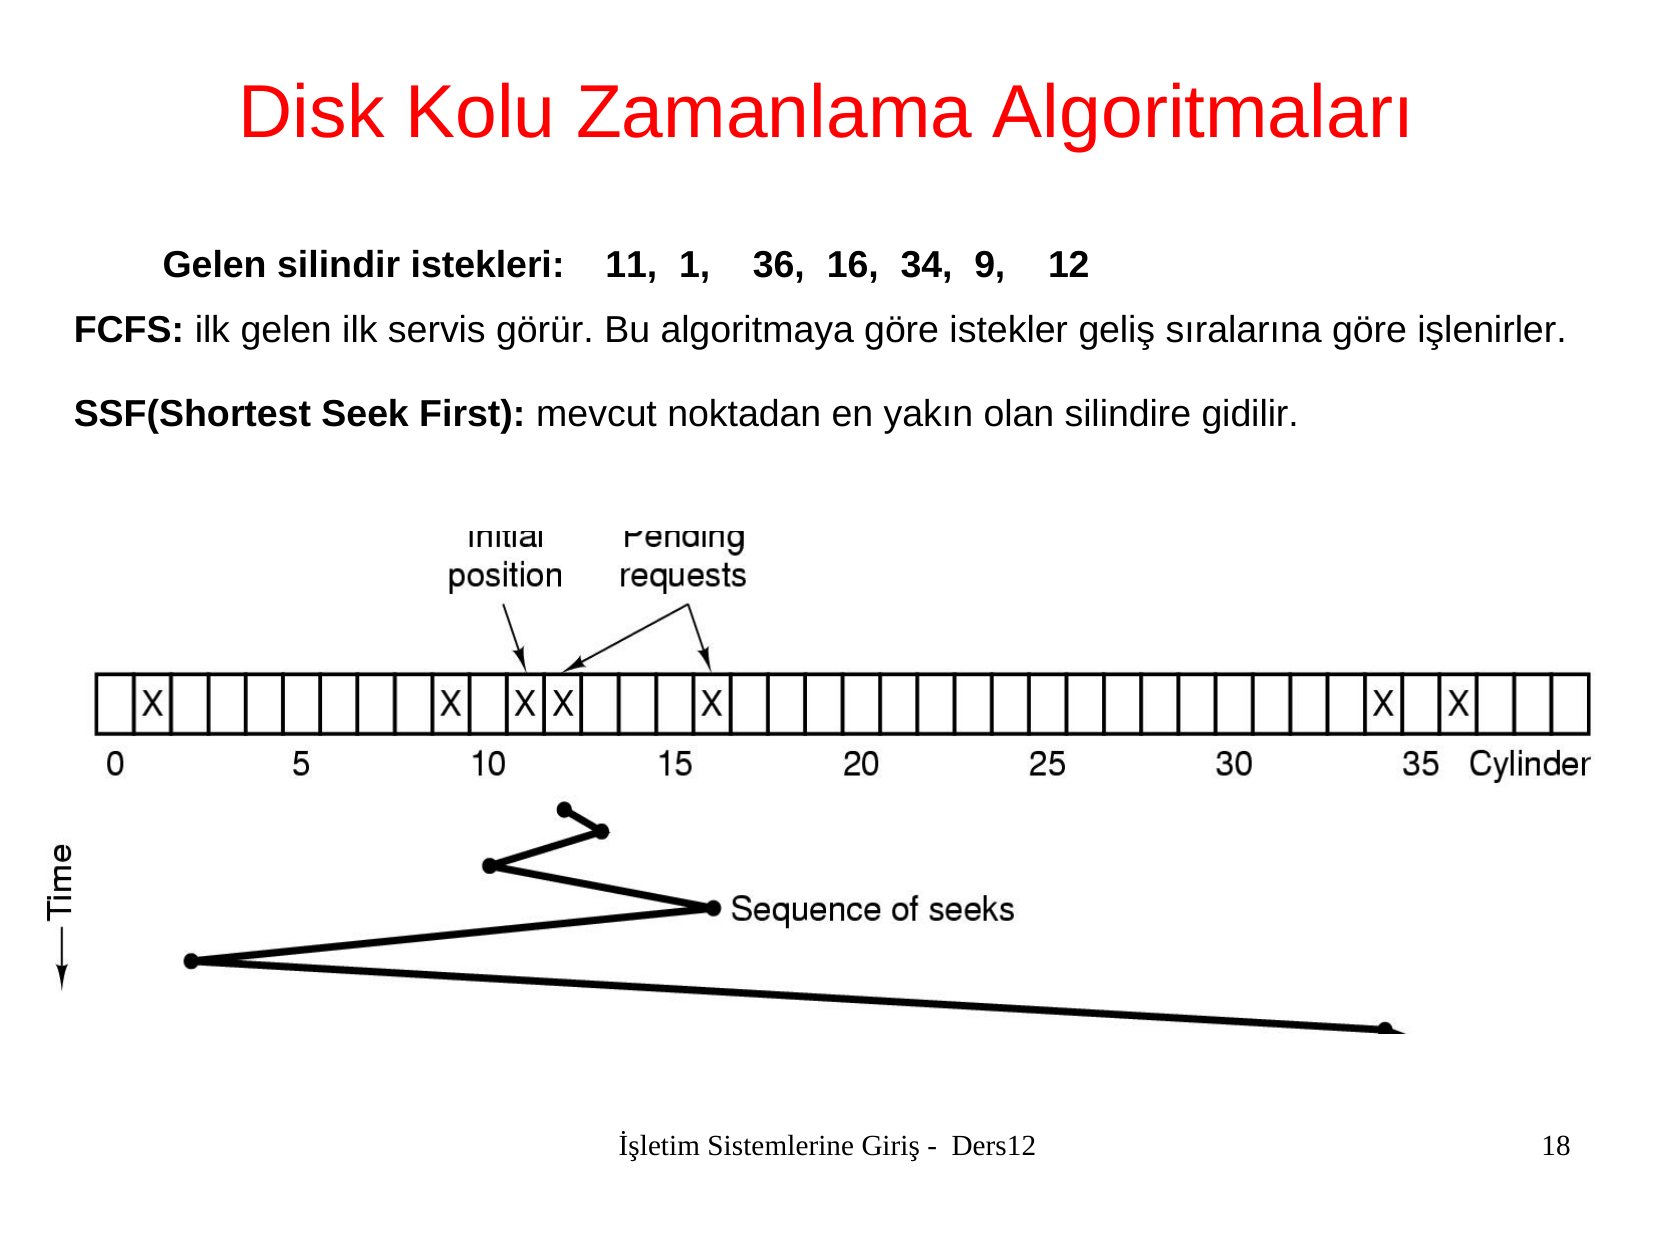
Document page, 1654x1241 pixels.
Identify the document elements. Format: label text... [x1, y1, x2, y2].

text_box Gelen silindir istekleri: 11, 1, 36, 16, 34, 9, 12 [147, 236, 1447, 295]
text_box FCFS: ilk gelen ilk servis görür. Bu algoritmaya göre istekler geliş sıralarına göre işlenirler. SSF(Shortest Seek First): mevcut noktadan en yakın olan silindire gidilir. [59, 301, 1595, 445]
title Disk Kolu Zamanlama Algoritmaları [82, 15, 1571, 208]
picture [39, 531, 1595, 1034]
